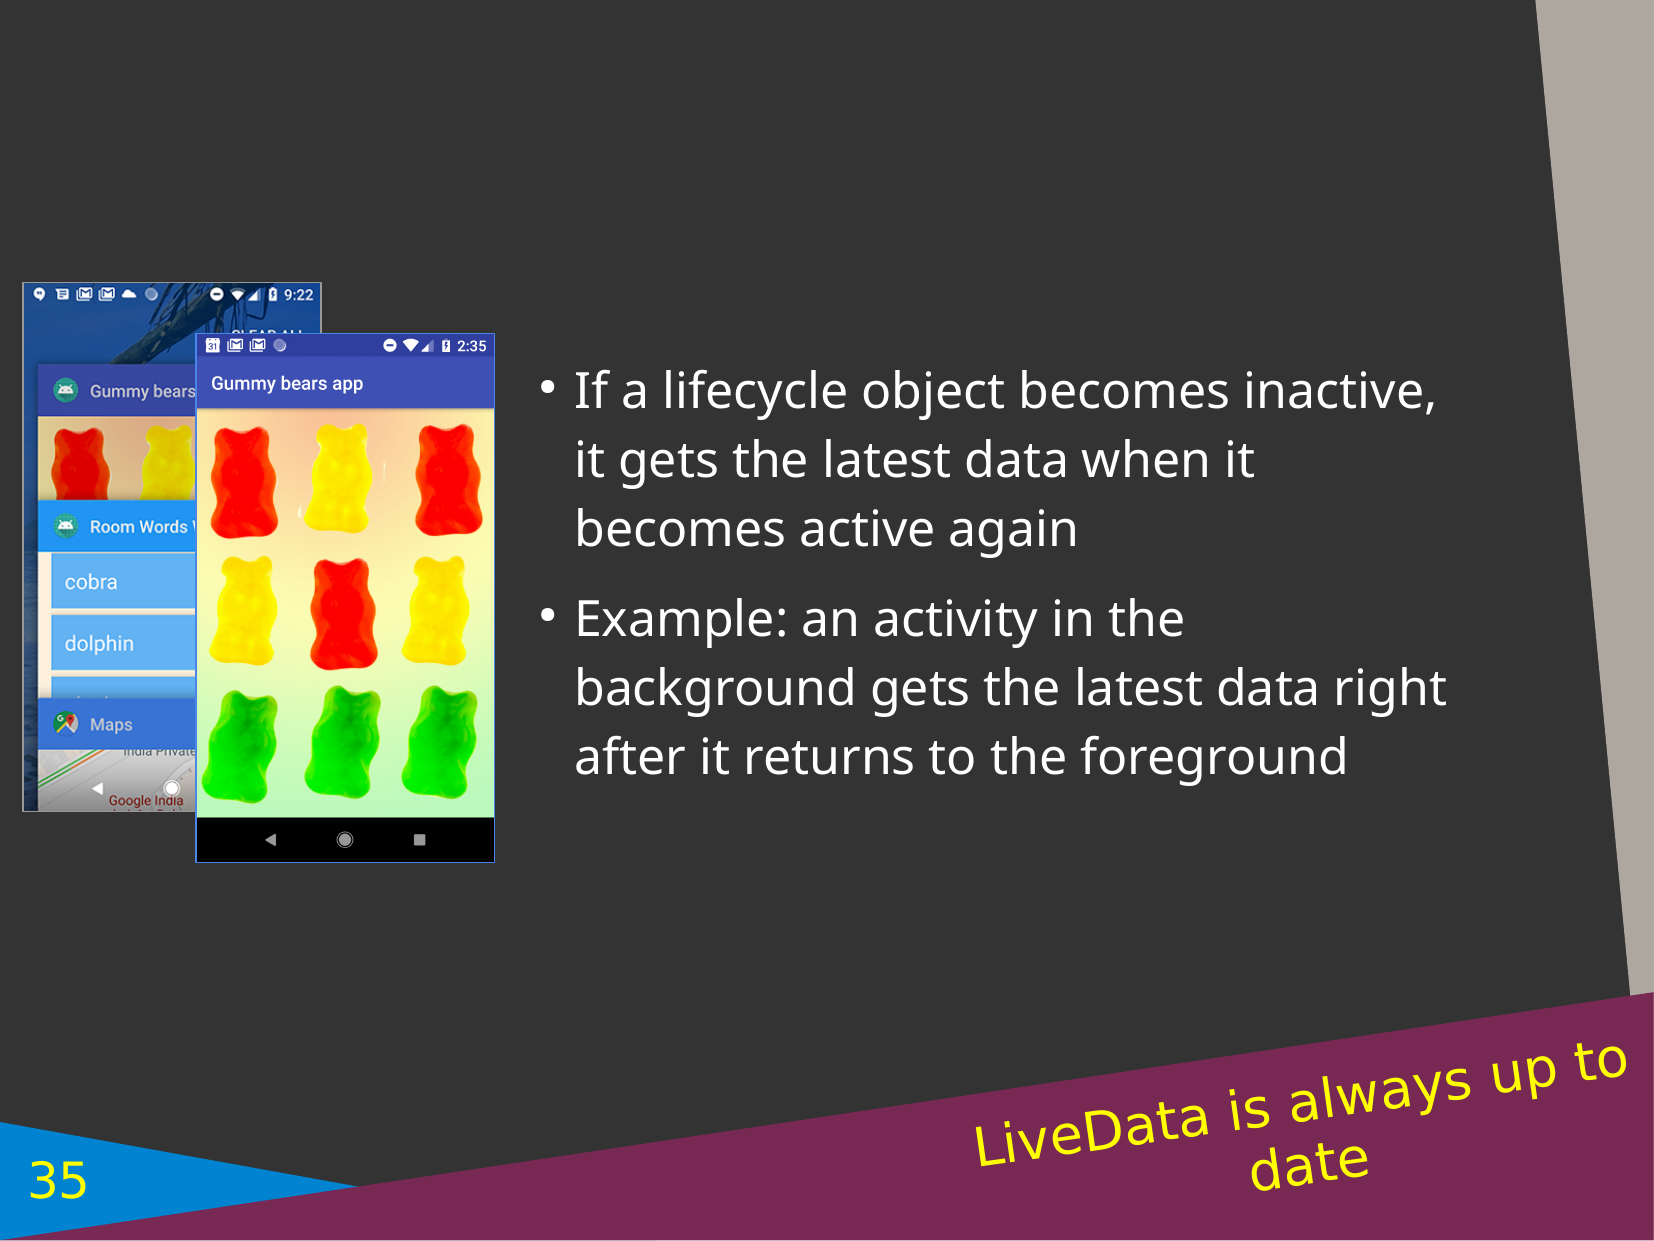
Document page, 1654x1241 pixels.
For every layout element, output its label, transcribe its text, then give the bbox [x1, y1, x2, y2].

picture [196, 334, 494, 862]
list If a lifecycle object becomes inactive, it gets the latest data when it becomes active again Example: an activity in the background gets the latest data right after it returns to the foreground [523, 334, 1494, 824]
title LiveData is always up to date [956, 995, 1654, 1241]
picture [23, 283, 321, 811]
